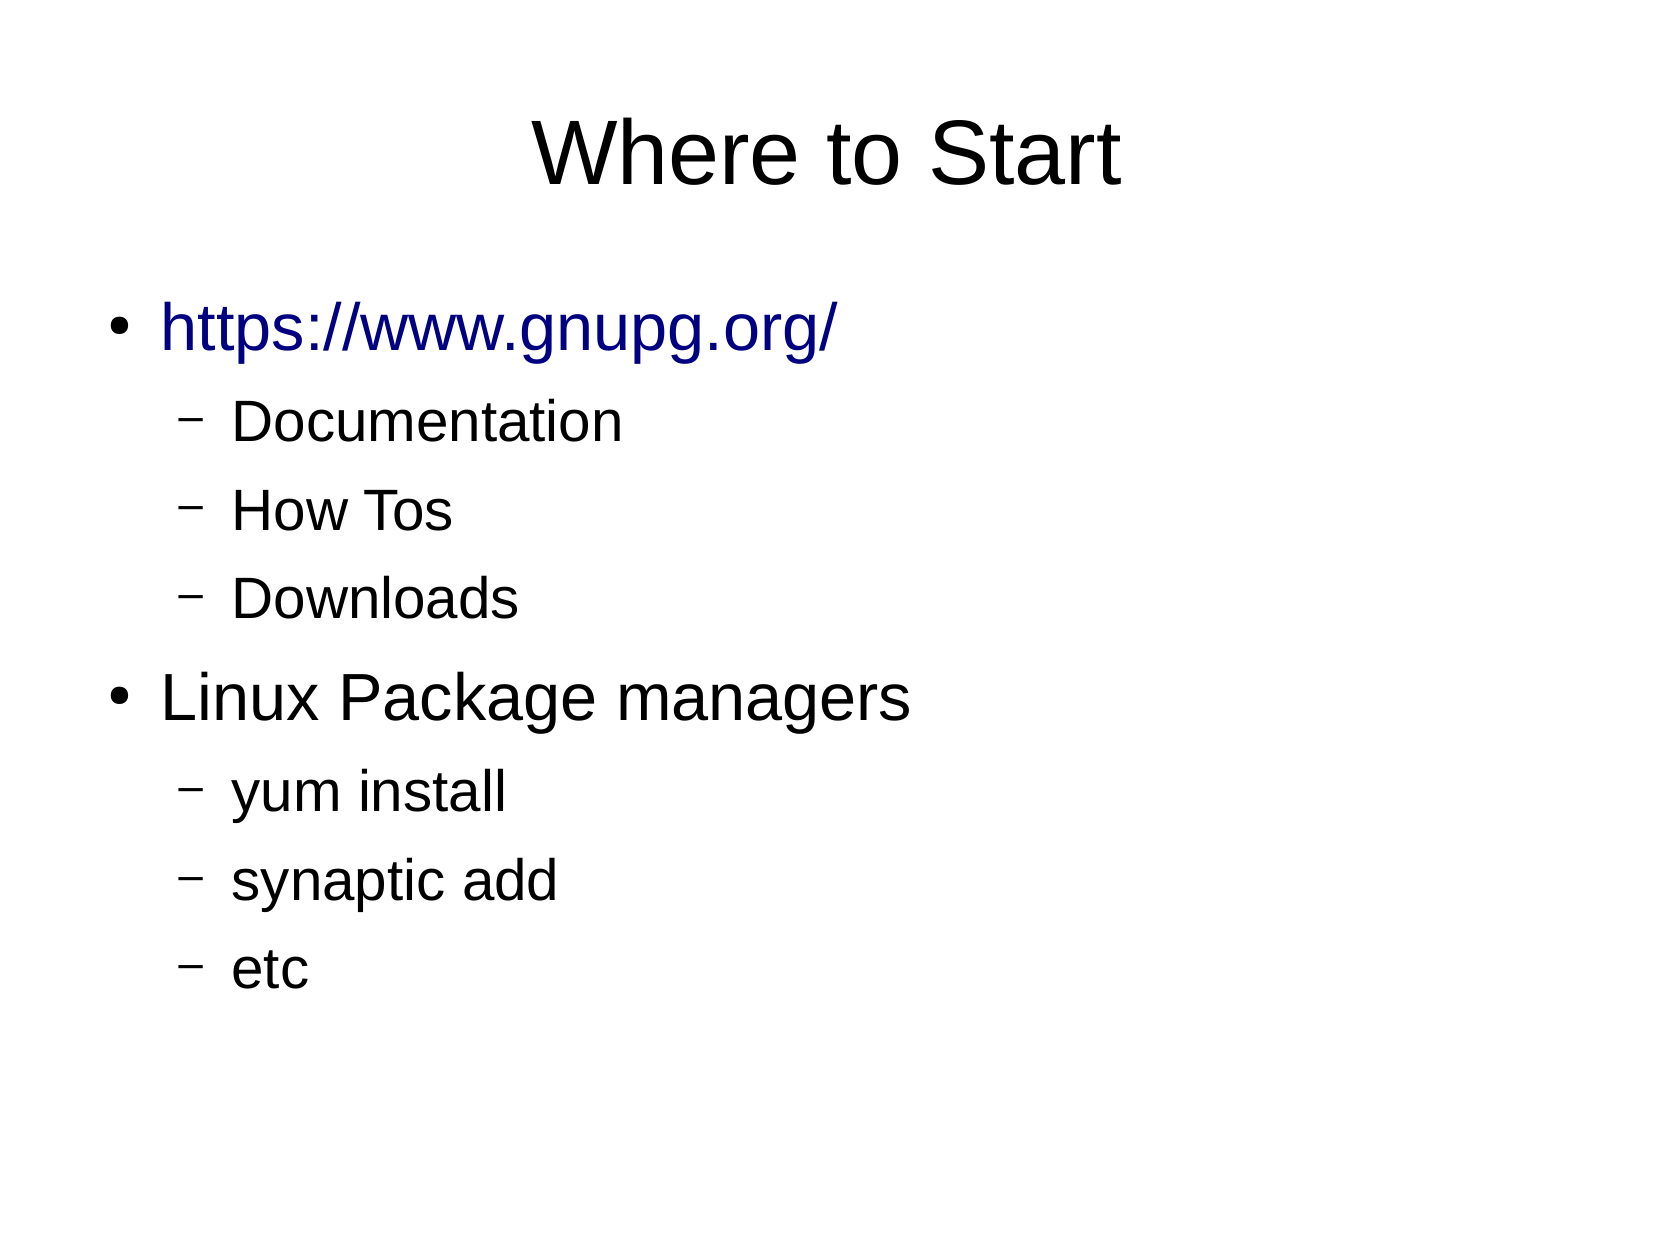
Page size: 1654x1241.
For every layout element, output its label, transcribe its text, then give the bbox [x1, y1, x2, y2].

list https://www.gnupg.org/ Documentation How Tos Downloads Linux Package managers yum install synaptic add etc [90, 290, 1579, 1010]
title Where to Start [82, 49, 1571, 257]
